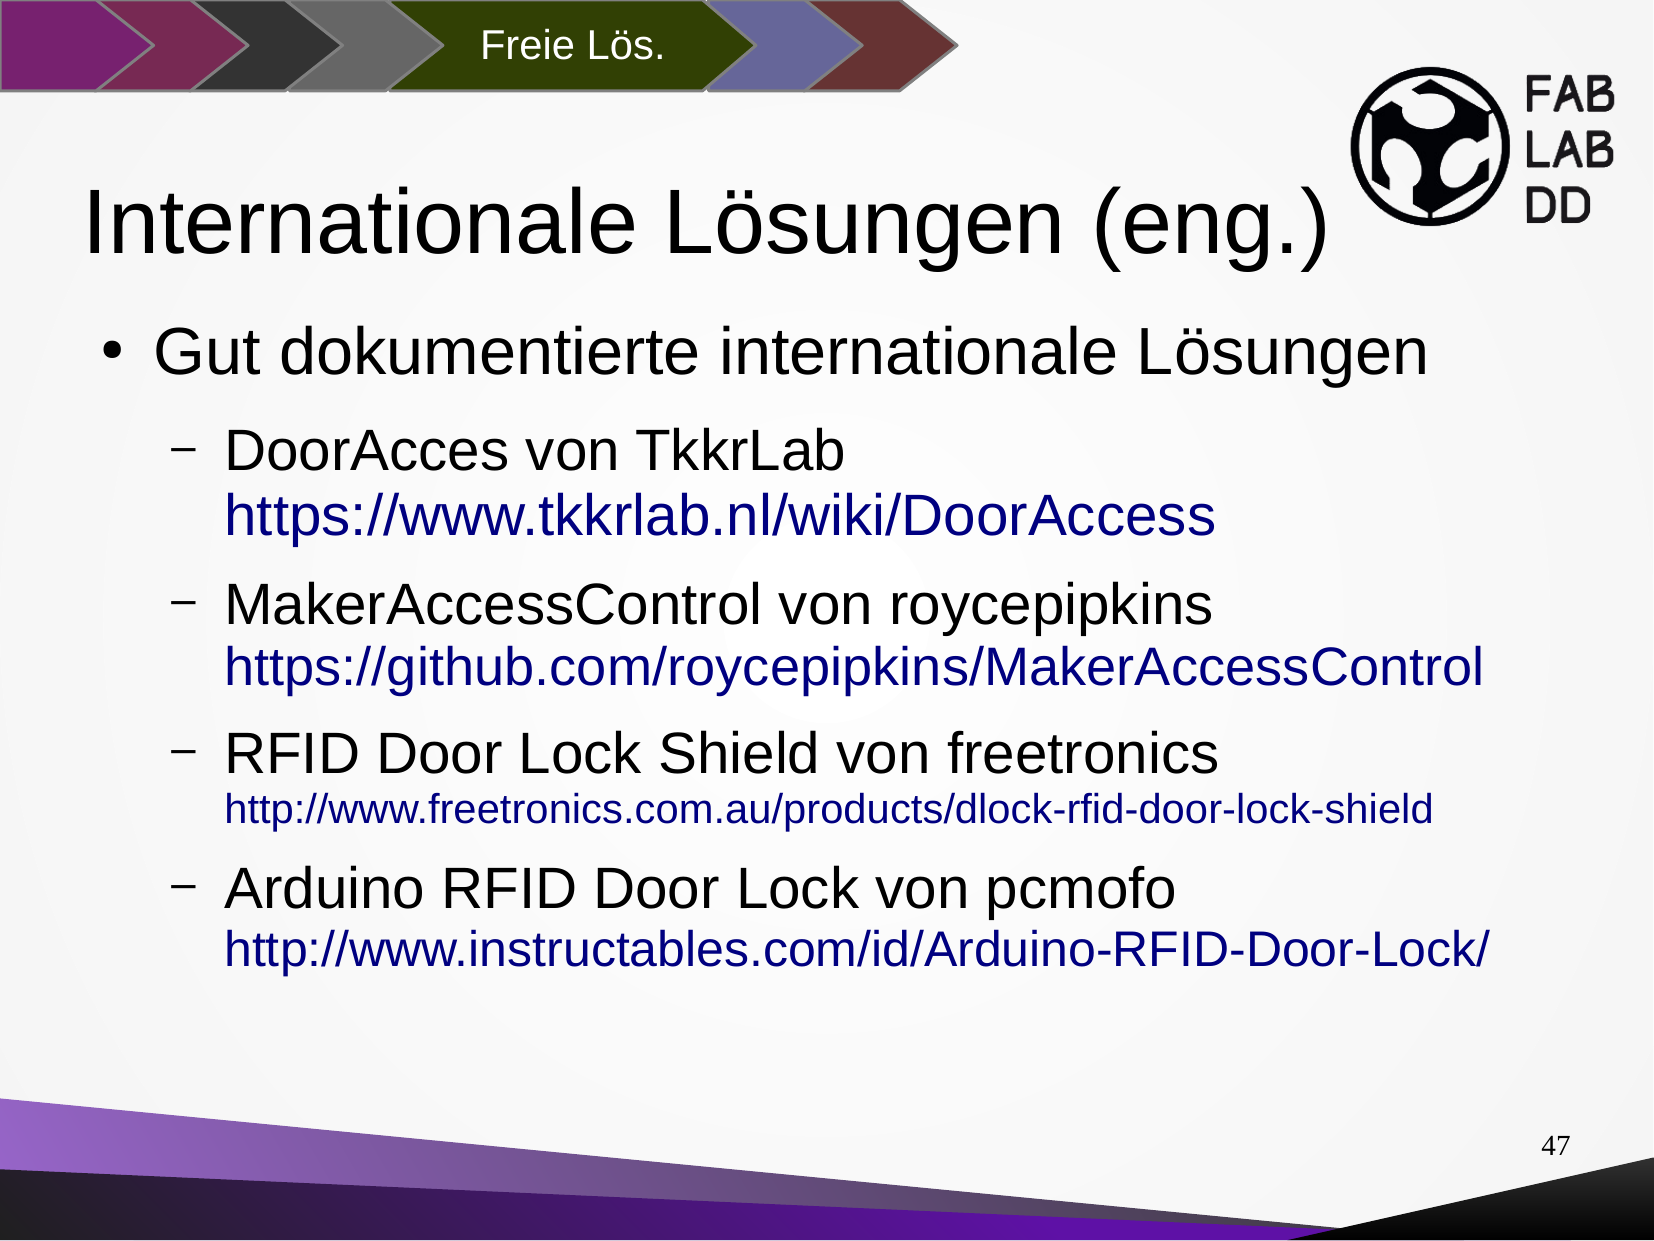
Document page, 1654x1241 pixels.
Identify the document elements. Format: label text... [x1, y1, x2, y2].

title Internationale Lösungen (eng.) [82, 118, 1347, 313]
text_box [0, 0, 443, 91]
text_box Freie Lös. [389, 0, 756, 91]
text_box [708, 0, 958, 91]
list Gut dokumentierte internationale Lösungen DoorAcces von TkkrLab https://www.tkkrlab.nl/wiki/DoorAccess MakerAccessControl von roycepipkins https://github.com/roycepipkins/MakerAccessControl RFID Door Lock Shield von freetronics http://www.freetronics.com.au/products/dlock-rfid-door-lock-shield Arduino RFID Door Lock von pcmofo http://www.instructables.com/id/Arduino-RFID-Door-Lock/ [82, 313, 1538, 1034]
picture [1324, 36, 1642, 257]
